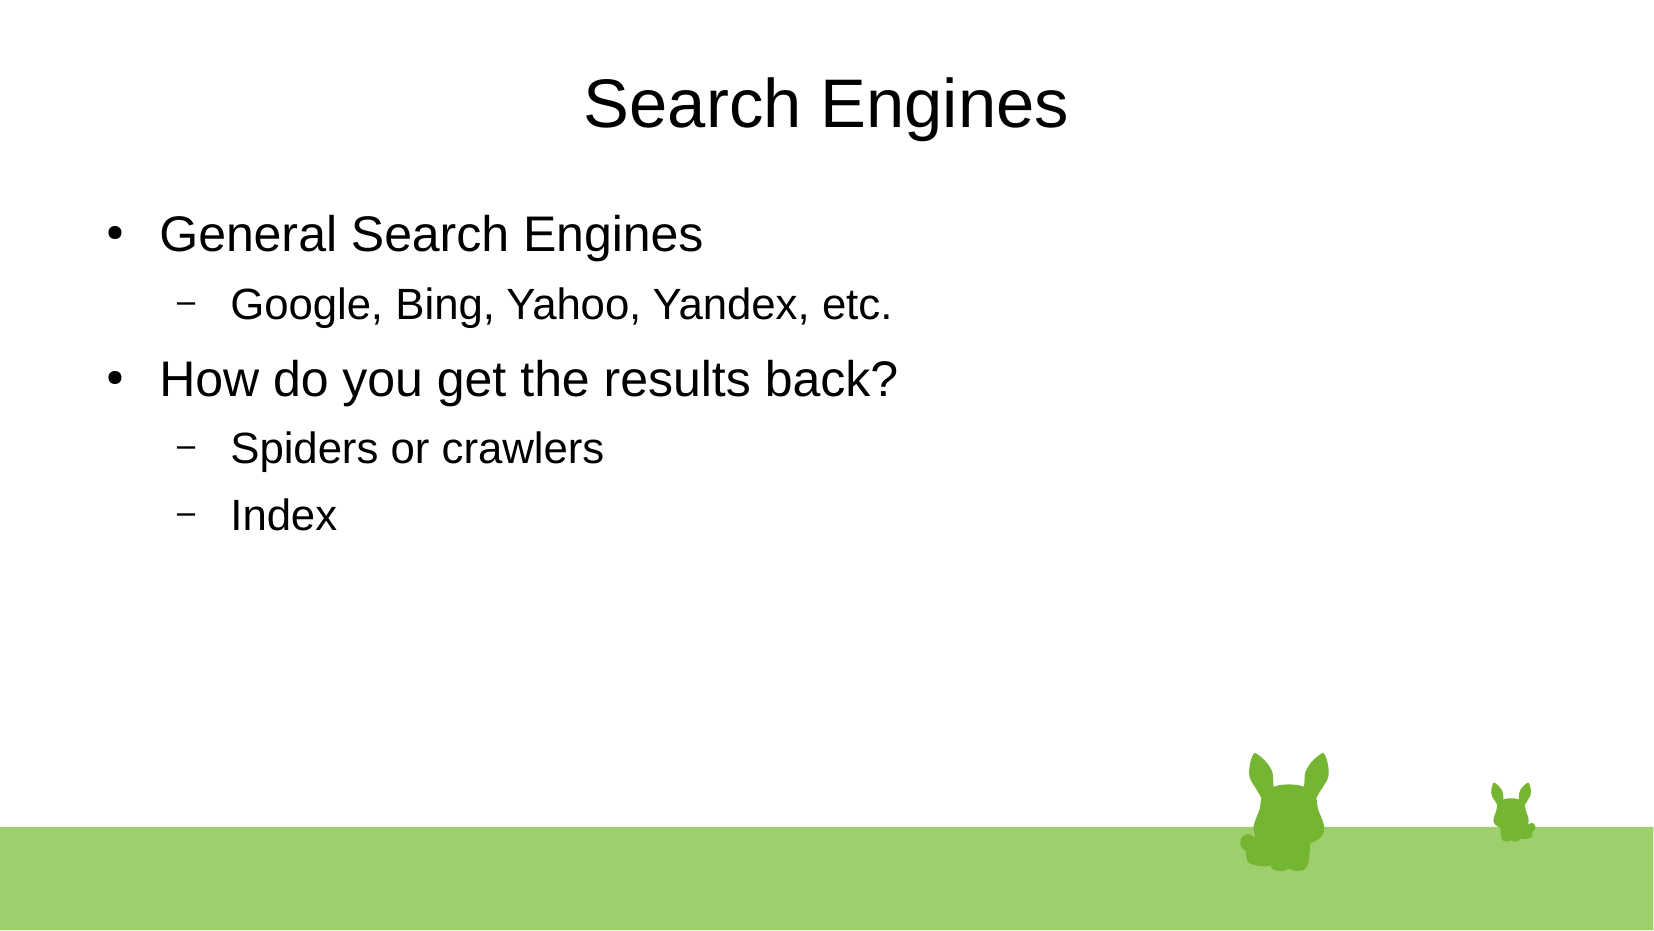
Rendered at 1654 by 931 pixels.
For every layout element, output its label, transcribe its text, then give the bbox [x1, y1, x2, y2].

title Search Engines [88, 29, 1565, 178]
list General Search Engines Google, Bing, Yahoo, Yandex, etc. How do you get the results back? Spiders or crawlers Index [88, 206, 1565, 739]
